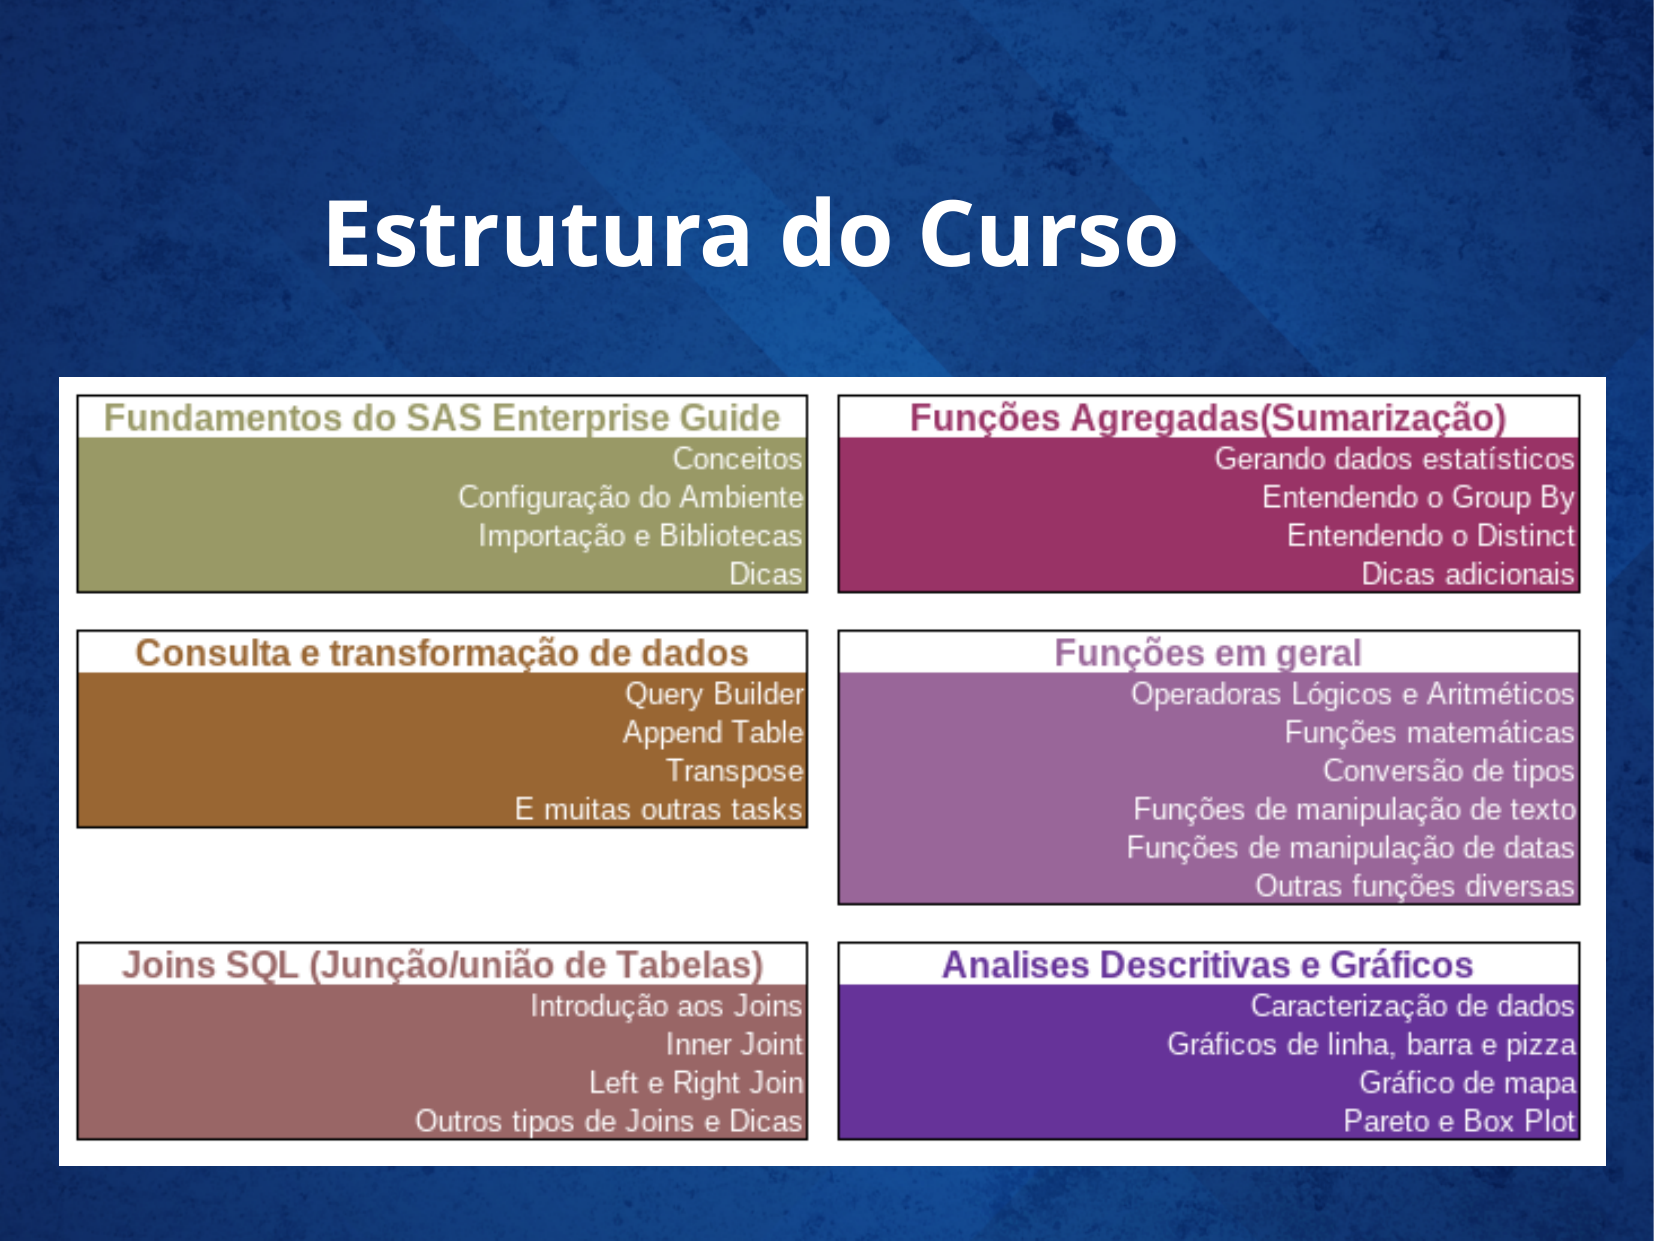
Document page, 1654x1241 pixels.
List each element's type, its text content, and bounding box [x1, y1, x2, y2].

picture [0, 0, 1654, 1241]
text_box Estrutura do Curso [307, 160, 1371, 296]
